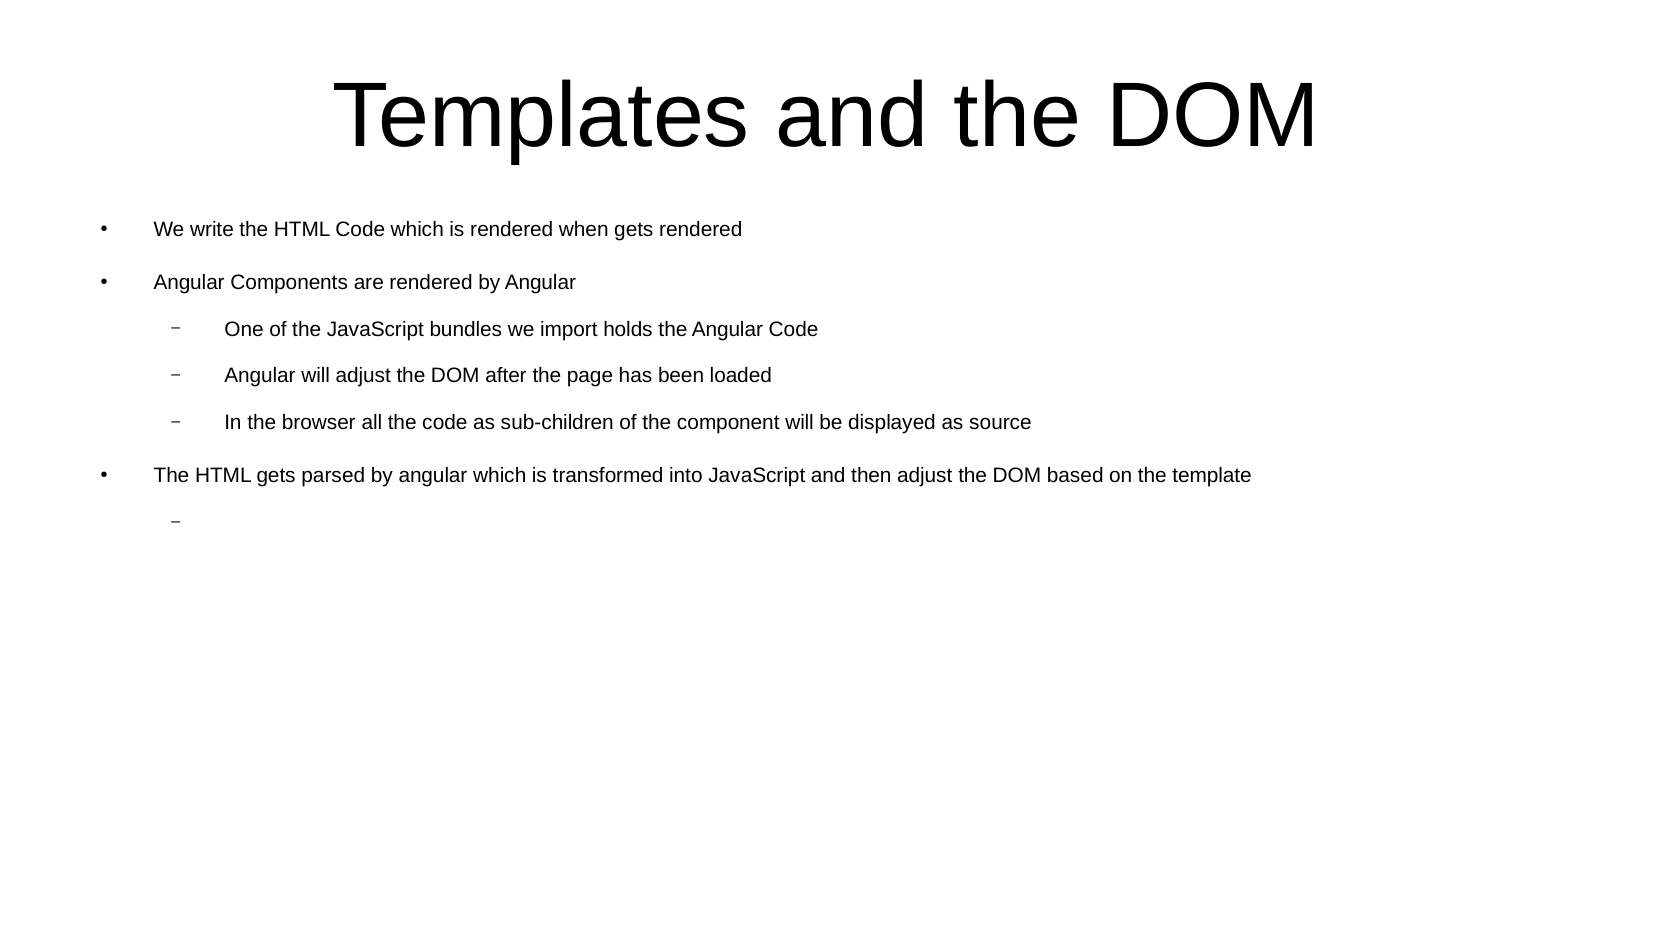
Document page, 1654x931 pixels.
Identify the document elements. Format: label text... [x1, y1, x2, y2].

title Templates and the DOM [82, 37, 1571, 193]
list We write the HTML Code which is rendered when gets rendered Angular Components are rendered by Angular One of the JavaScript bundles we import holds the Angular Code Angular will adjust the DOM after the page has been loaded In the browser all the code as sub-children of the component will be displayed as source The HTML gets parsed by angular which is transformed into JavaScript and then adjust the DOM based on the template [82, 217, 1621, 886]
